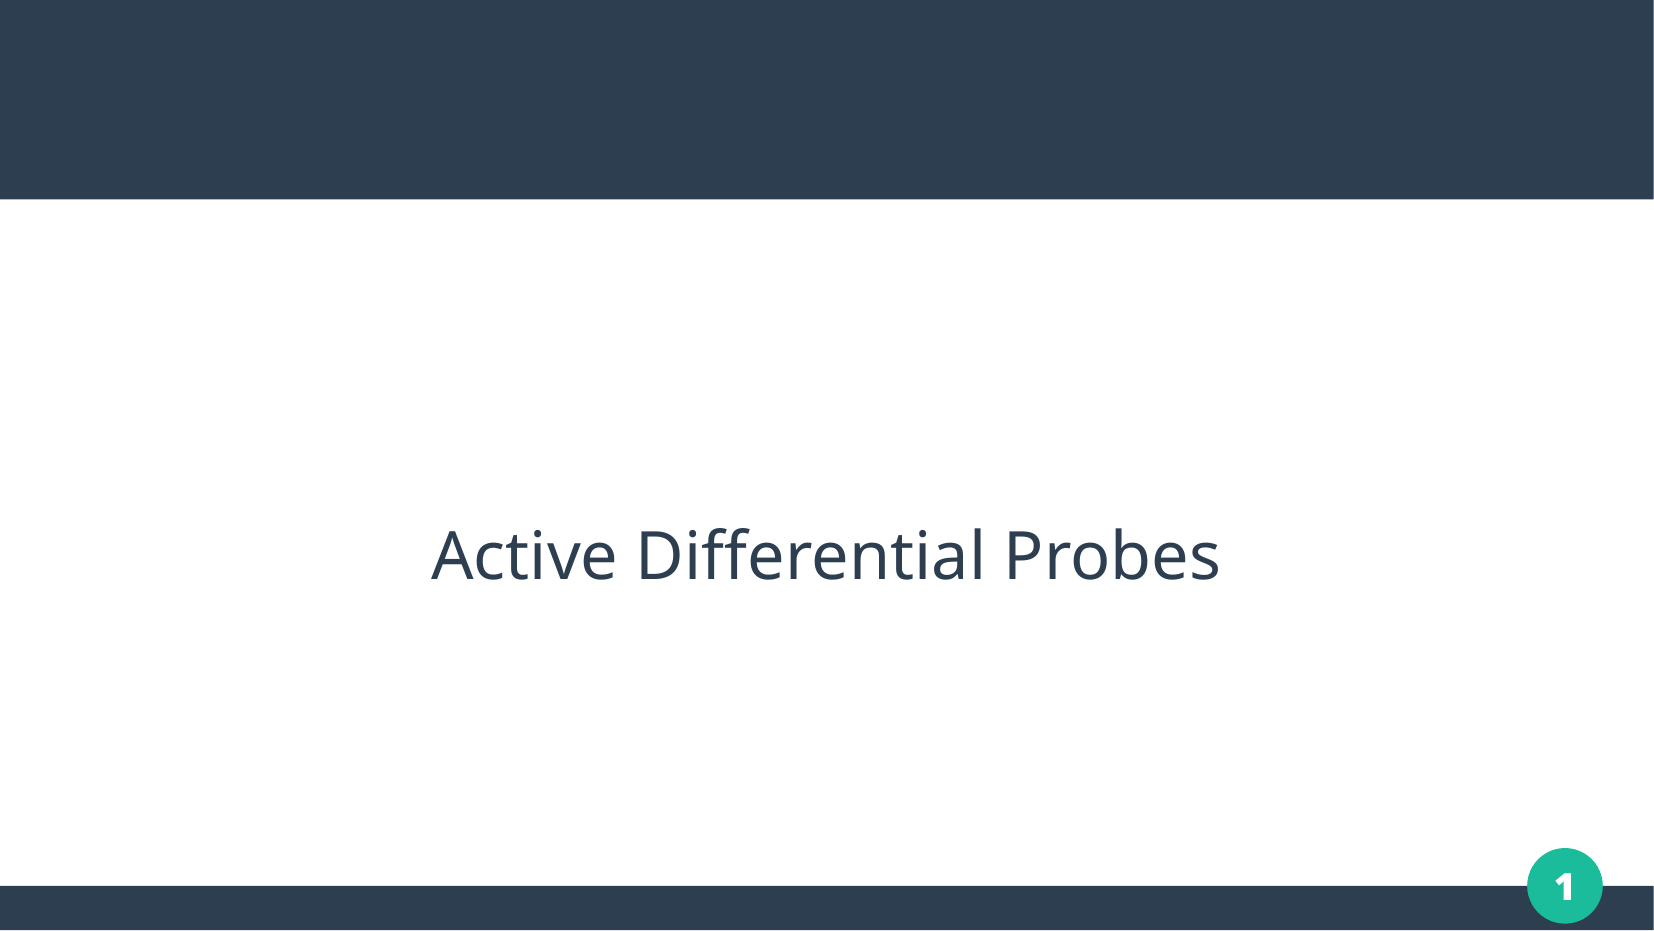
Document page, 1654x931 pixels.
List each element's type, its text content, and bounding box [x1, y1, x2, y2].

subtitle Active Differential Probes [59, 243, 1595, 864]
